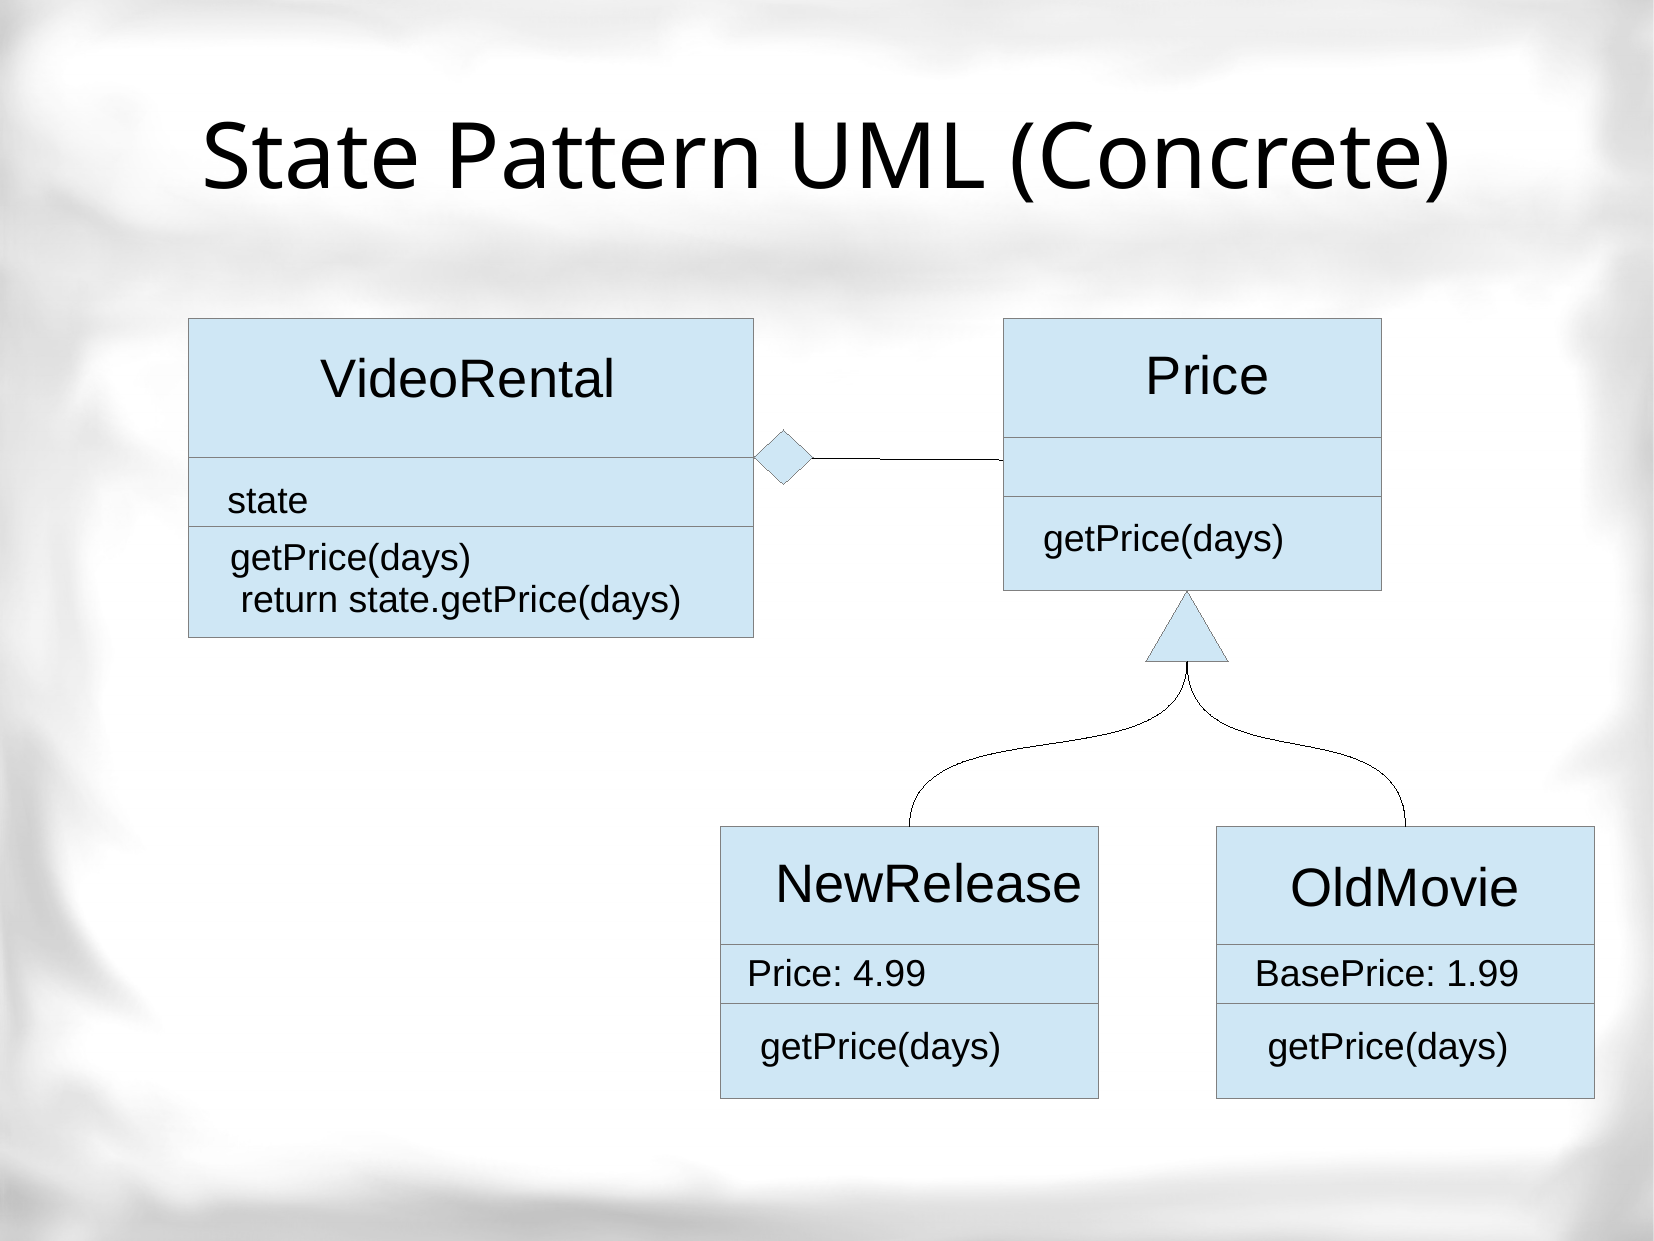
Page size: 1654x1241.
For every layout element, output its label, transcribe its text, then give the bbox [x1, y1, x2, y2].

title State Pattern UML (Concrete) [82, 49, 1571, 257]
text_box [1216, 826, 1595, 1099]
text_box [188, 318, 814, 638]
text_box getPrice(days) return state.getPrice(days) [215, 529, 697, 629]
text_box VideoRental [306, 341, 792, 430]
text_box BasePrice: 1.99 [1240, 944, 1535, 1002]
text_box Price [1131, 338, 1285, 414]
text_box [720, 826, 1099, 1099]
picture [0, 0, 1654, 1241]
text_box getPrice(days) [1028, 510, 1300, 567]
text_box OldMovie [1275, 850, 1535, 926]
text_box Price: 4.99 [732, 944, 941, 1002]
text_box [1003, 318, 1382, 662]
text_box getPrice(days) [745, 1017, 1017, 1075]
text_box state [212, 472, 324, 530]
text_box getPrice(days) [1252, 1017, 1524, 1075]
text_box NewRelease [760, 845, 1099, 922]
